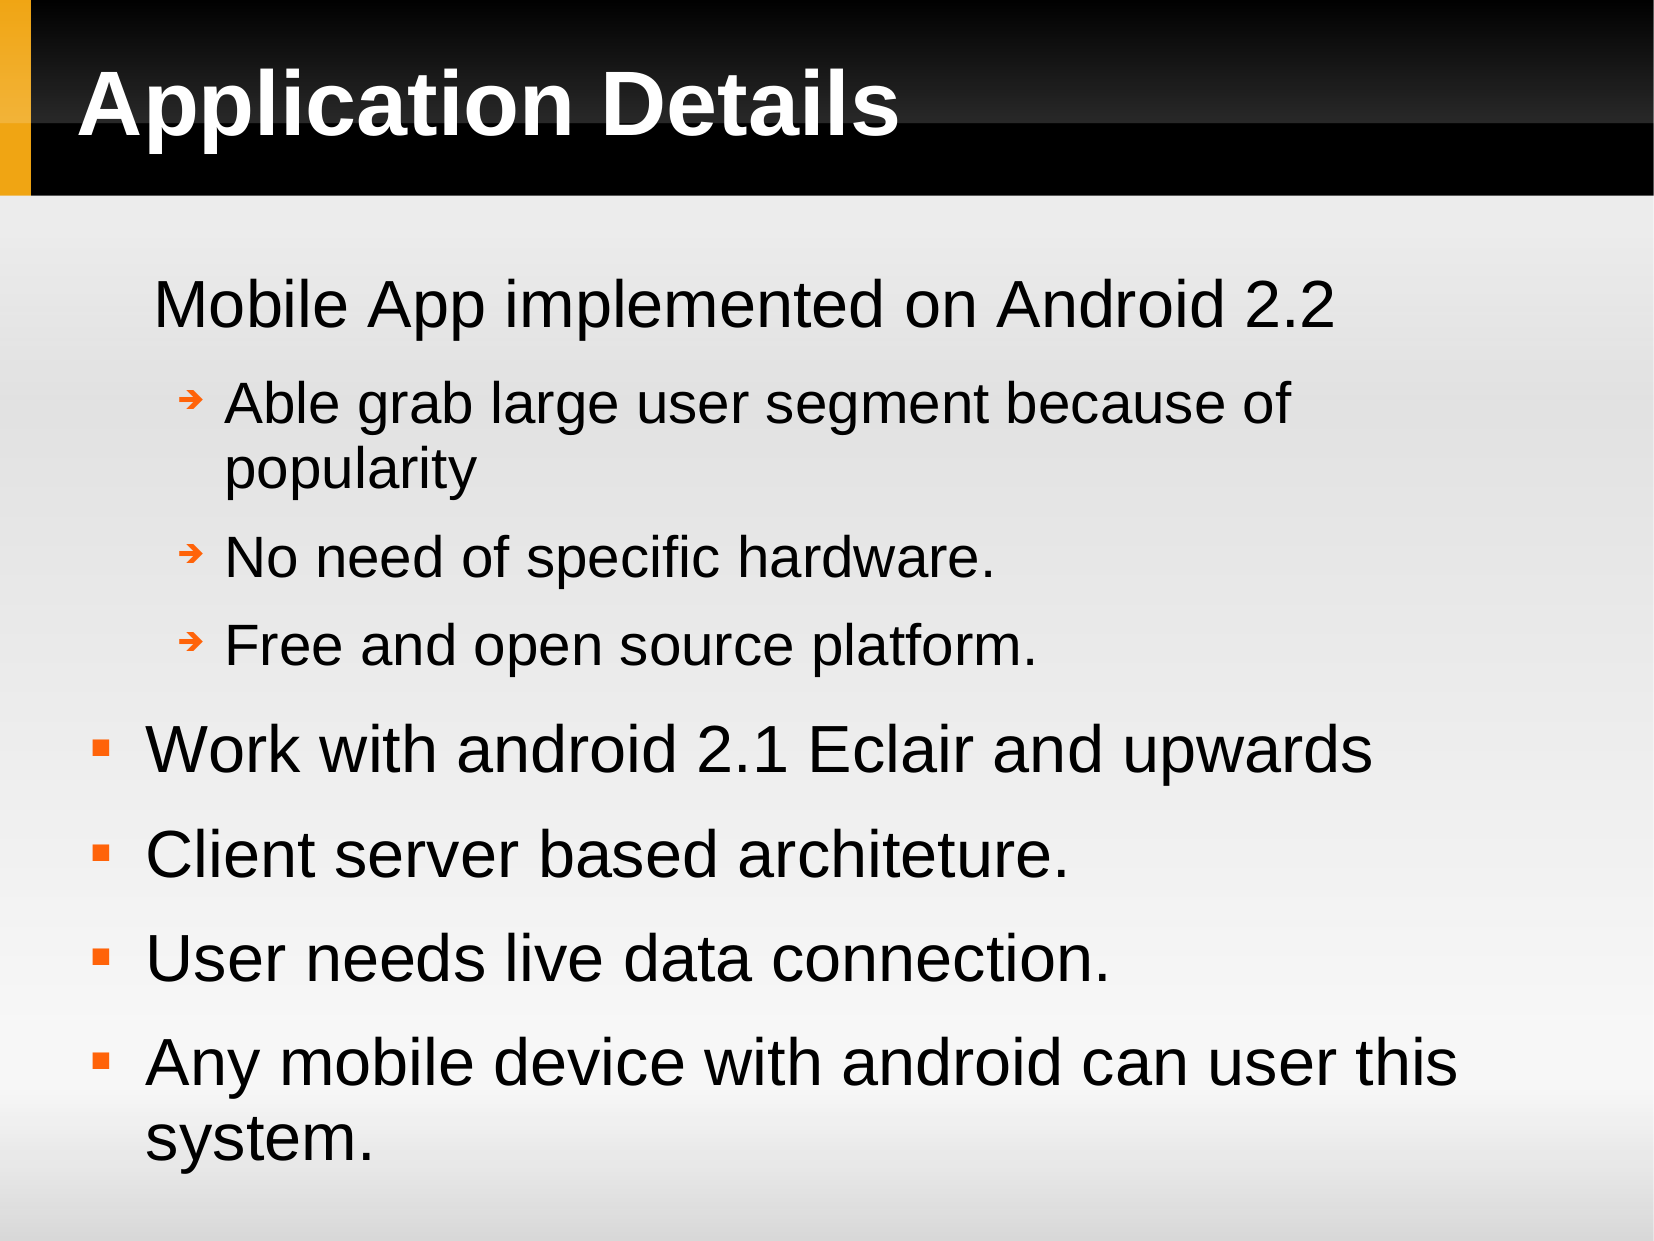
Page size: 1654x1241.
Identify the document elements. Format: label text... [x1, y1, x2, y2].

list Work with android 2.1 Eclair and upwards Client server based architeture. User needs live data connection. Any mobile device with android can user this system. [75, 712, 1576, 1175]
picture [0, 0, 1654, 1241]
title Application Details [76, 0, 1565, 208]
list Mobile App implemented on Android 2.2 Able grab large user segment because of popularity No need of specific hardware. Free and open source platform. [82, 266, 1538, 679]
